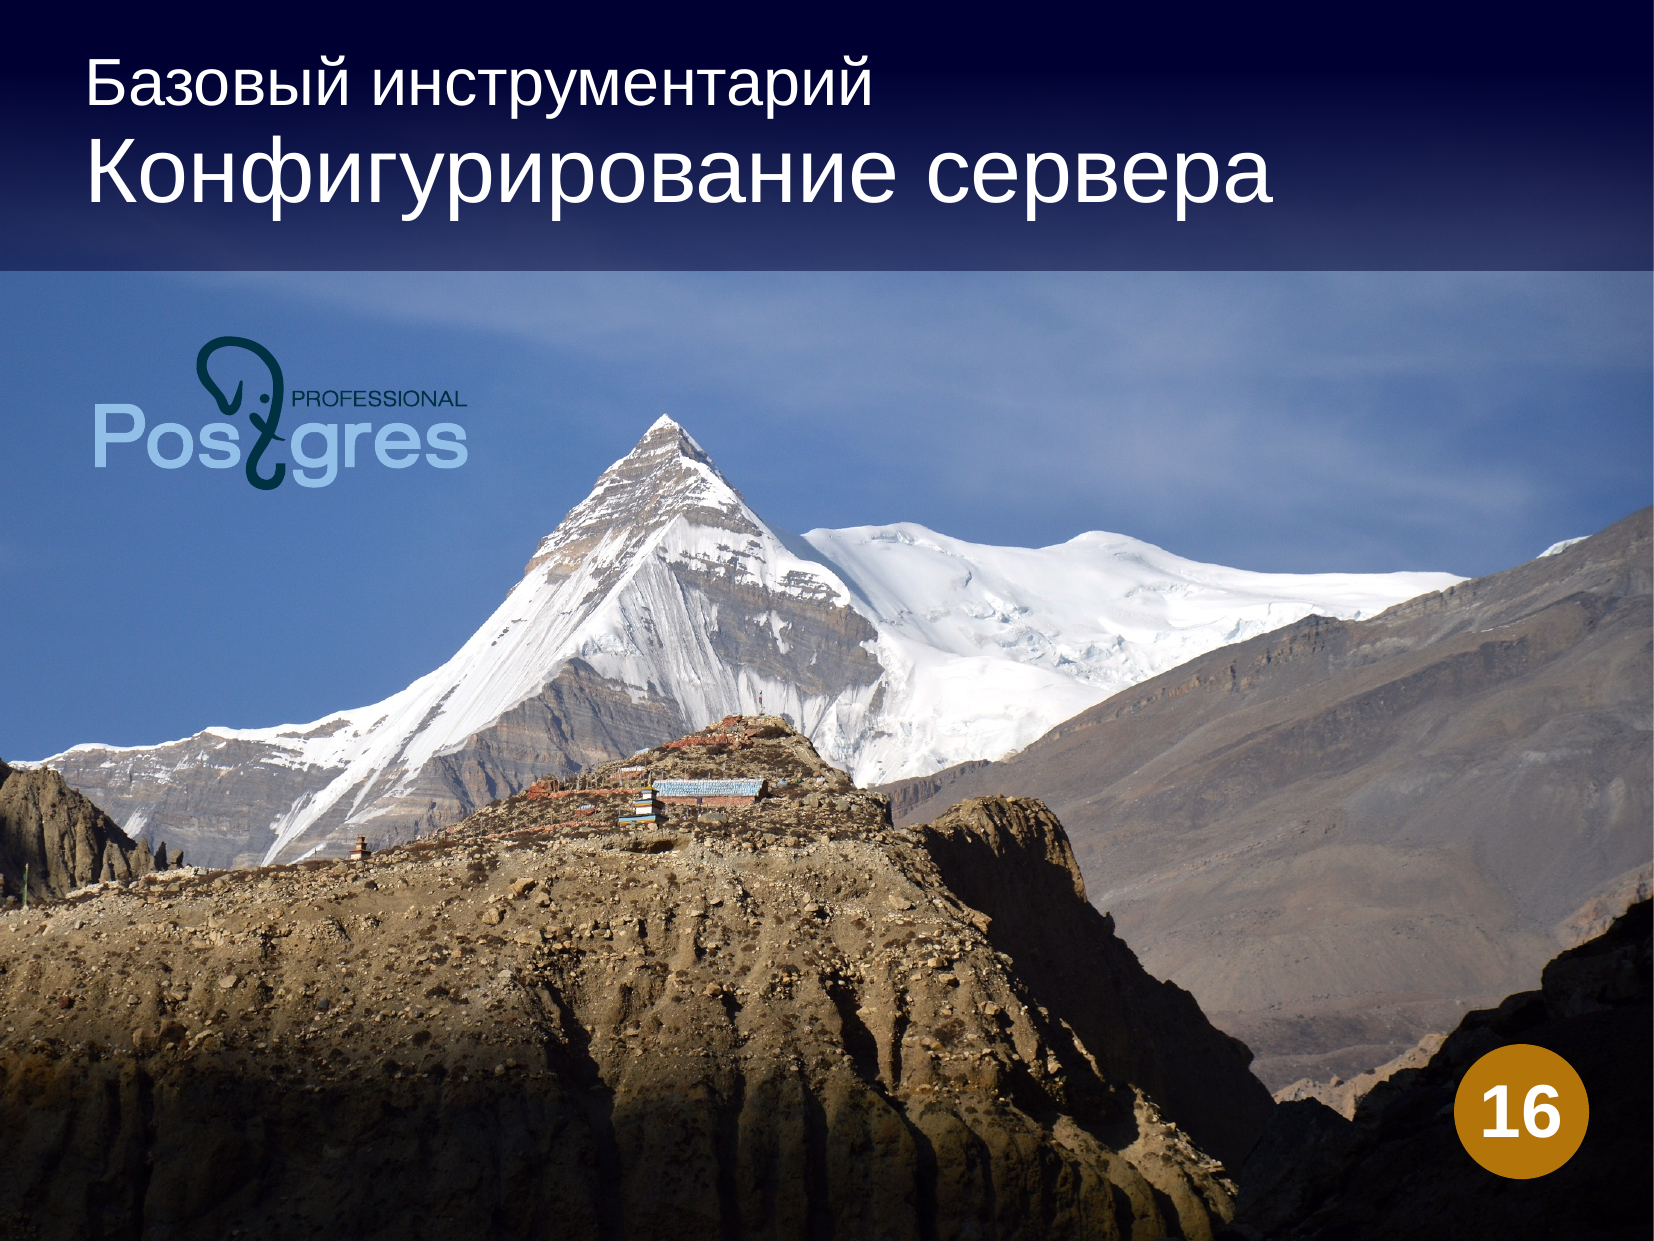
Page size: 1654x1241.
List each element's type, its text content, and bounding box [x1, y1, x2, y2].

title Базовый инструментарий Конфигурирование сервера [84, 44, 1636, 251]
picture [0, 271, 1654, 1241]
text_box 16 [1454, 1044, 1590, 1180]
